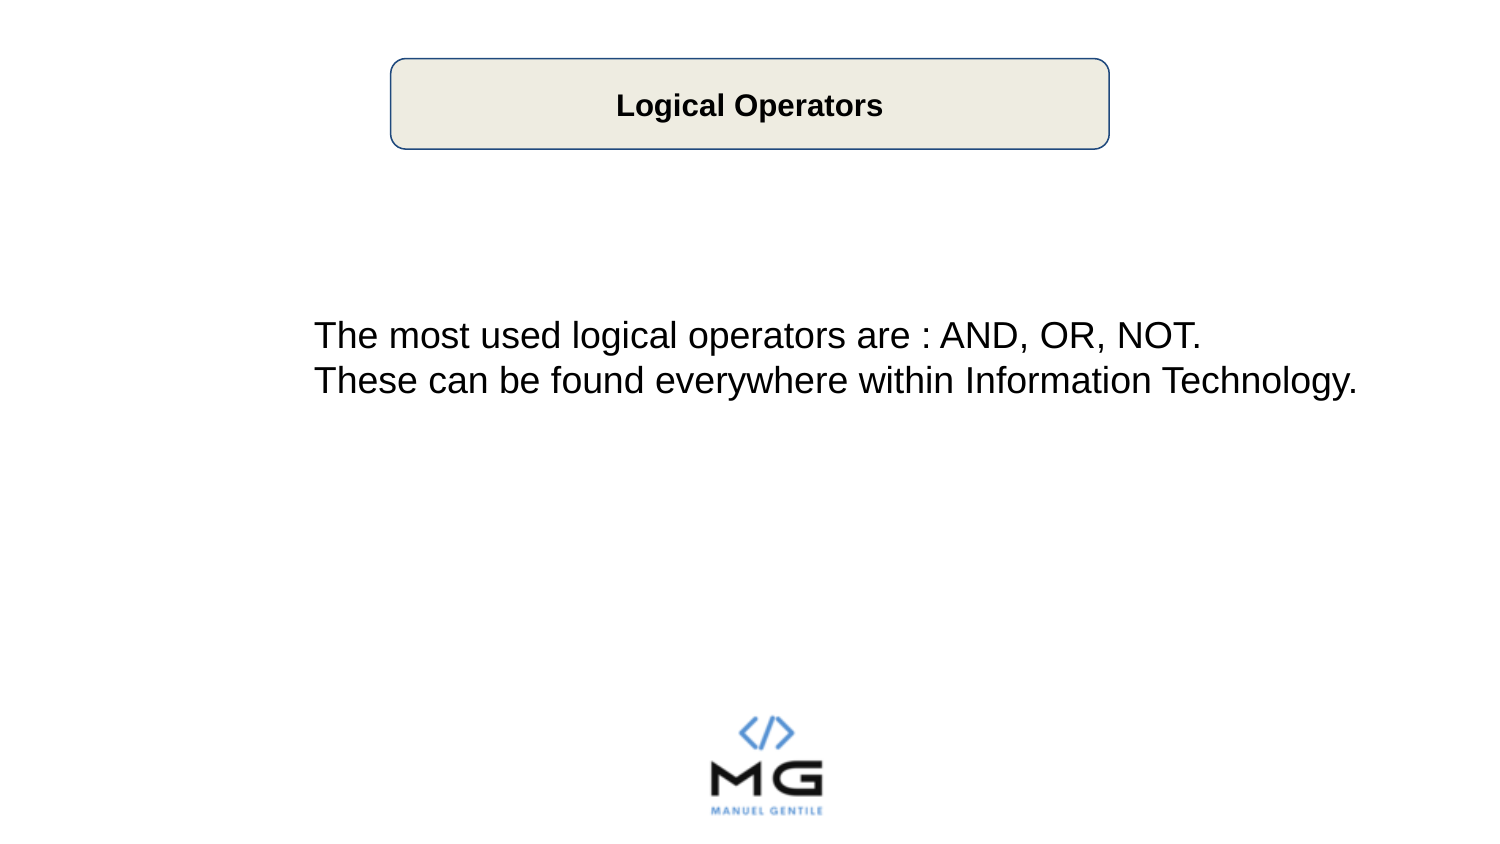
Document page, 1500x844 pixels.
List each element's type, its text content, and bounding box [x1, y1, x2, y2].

text_box The most used logical operators are : AND, OR, NOT. These can be found everywhere within Information Technology. [298, 296, 1388, 411]
picture [688, 687, 846, 844]
text_box Logical Operators [390, 58, 1110, 150]
